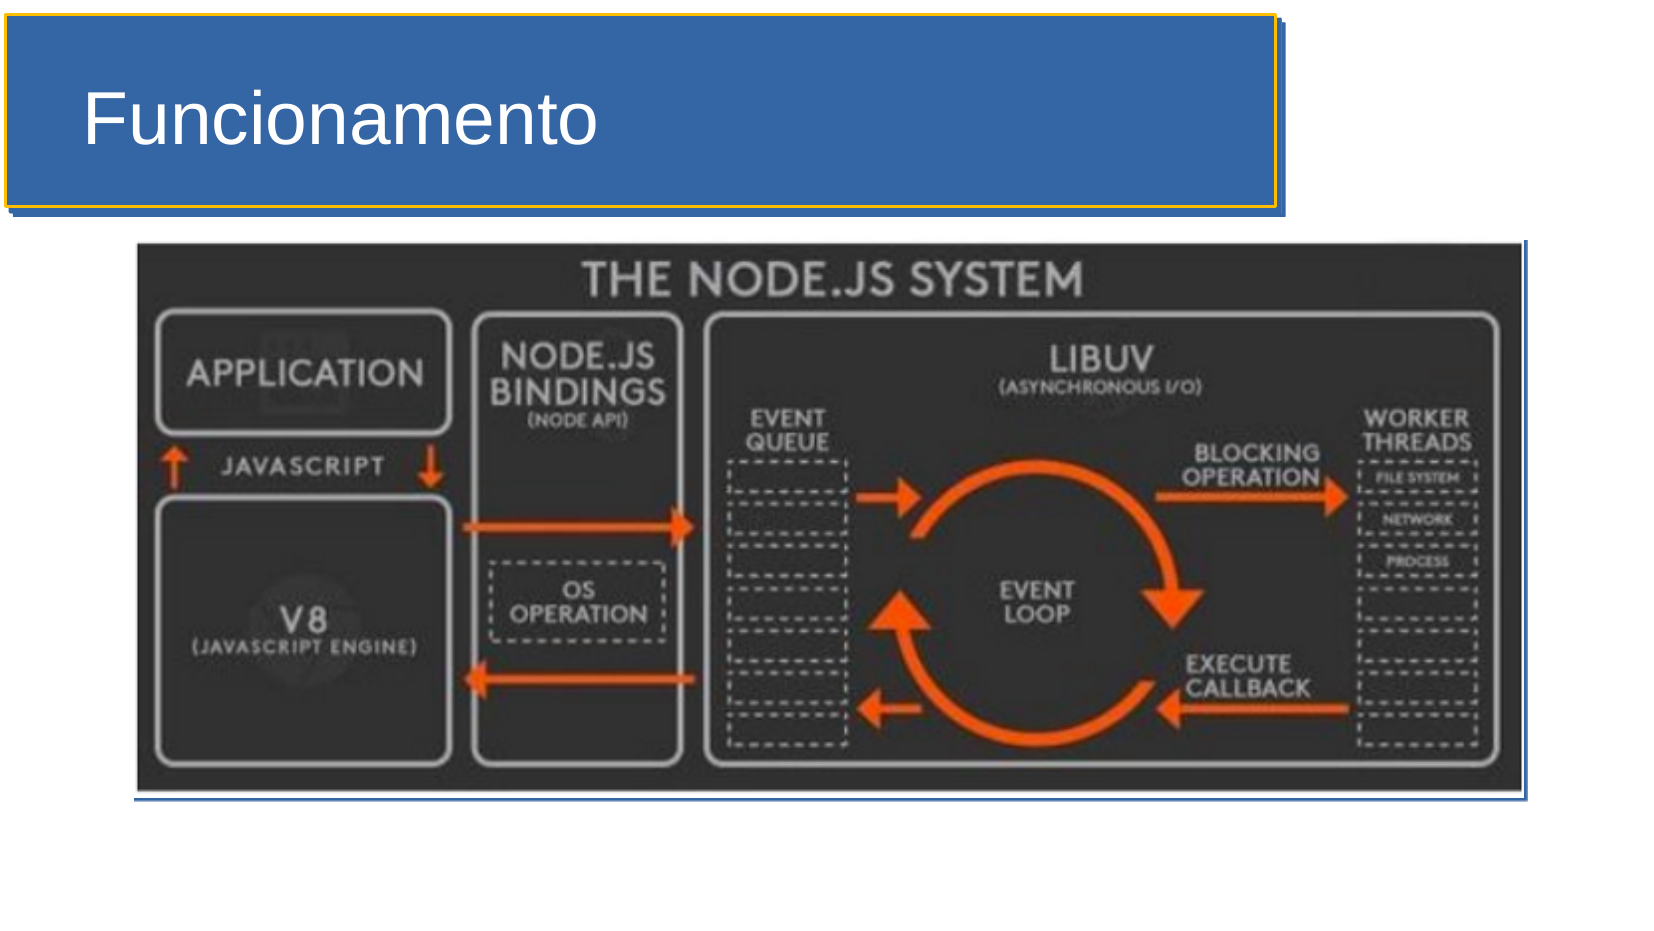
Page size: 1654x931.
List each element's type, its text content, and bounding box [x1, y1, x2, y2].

picture [130, 236, 1524, 798]
title Funcionamento [82, 44, 1235, 192]
